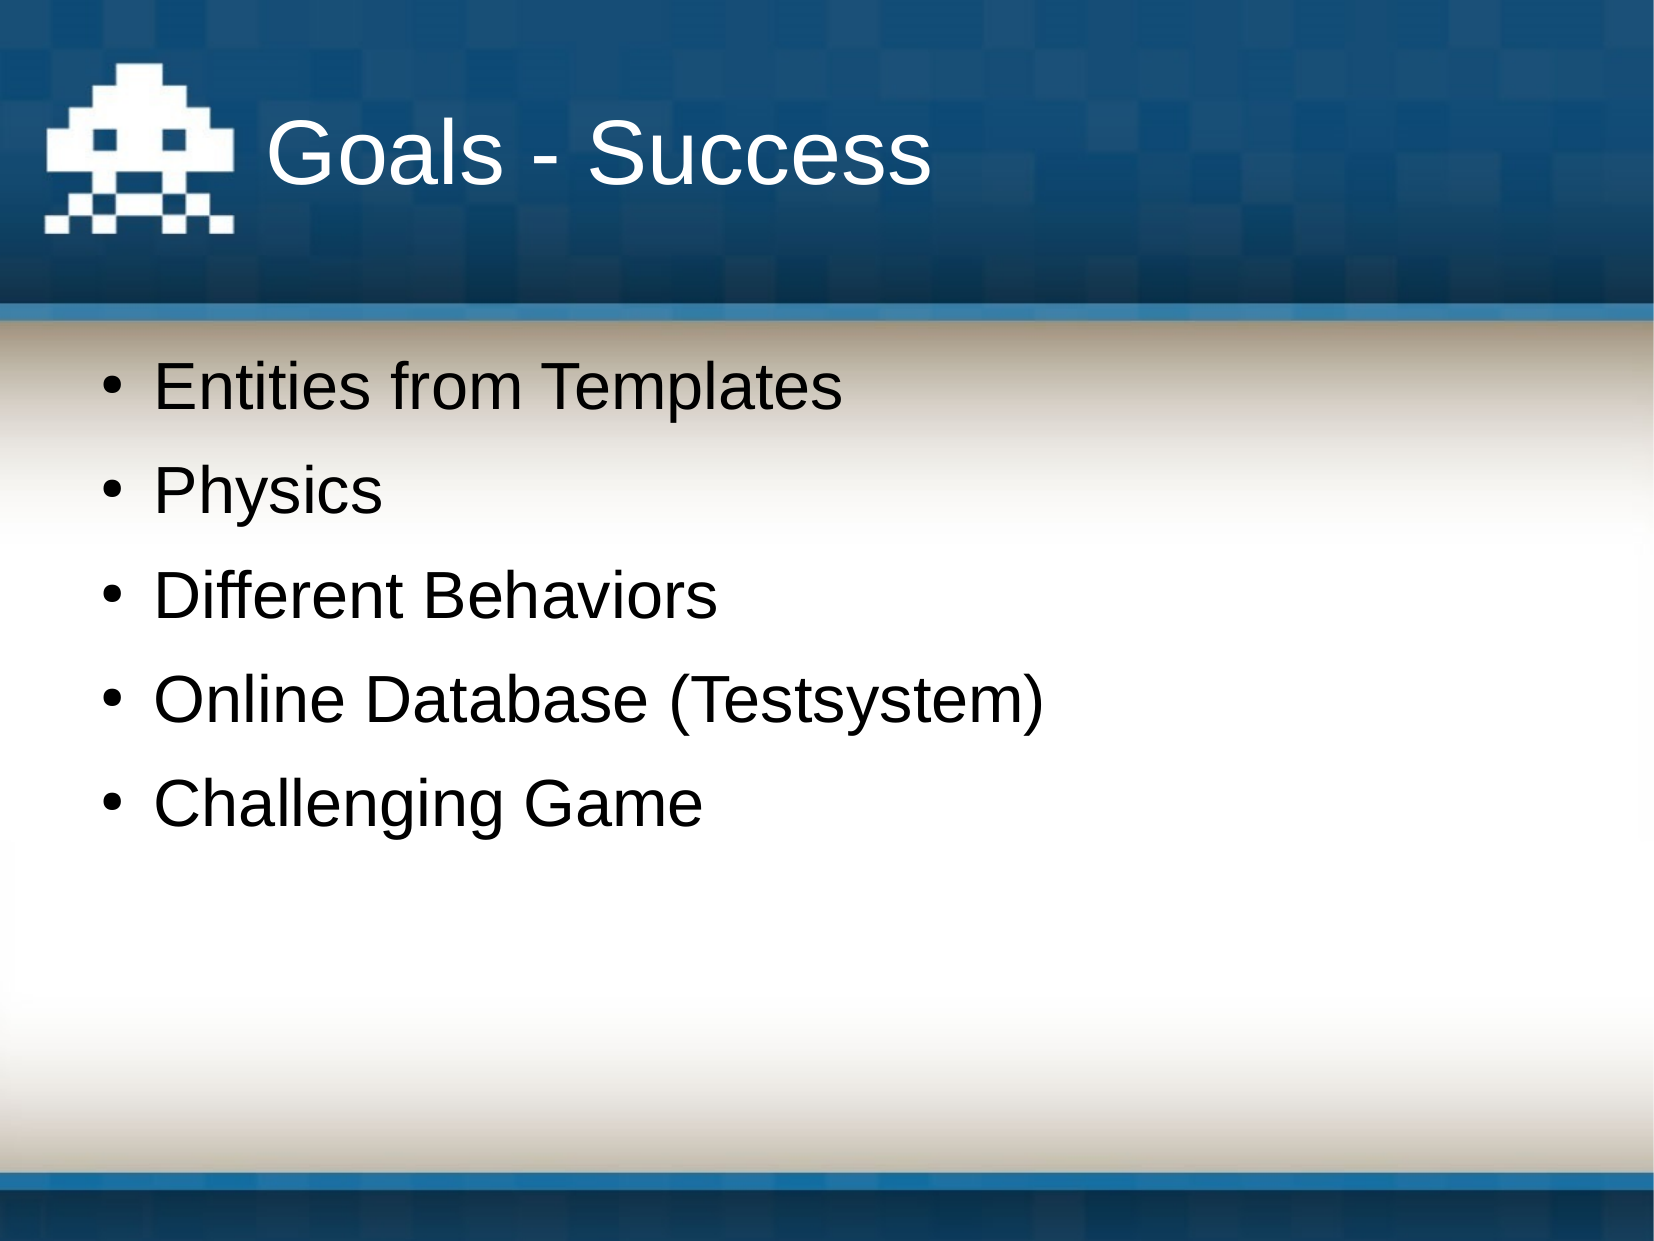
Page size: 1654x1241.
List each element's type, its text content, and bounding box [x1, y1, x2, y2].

list Entities from Templates Physics Different Behaviors Online Database (Testsystem) Challenging Game [82, 349, 1571, 1069]
title Goals - Success [265, 49, 1571, 257]
picture [0, 0, 1654, 1241]
